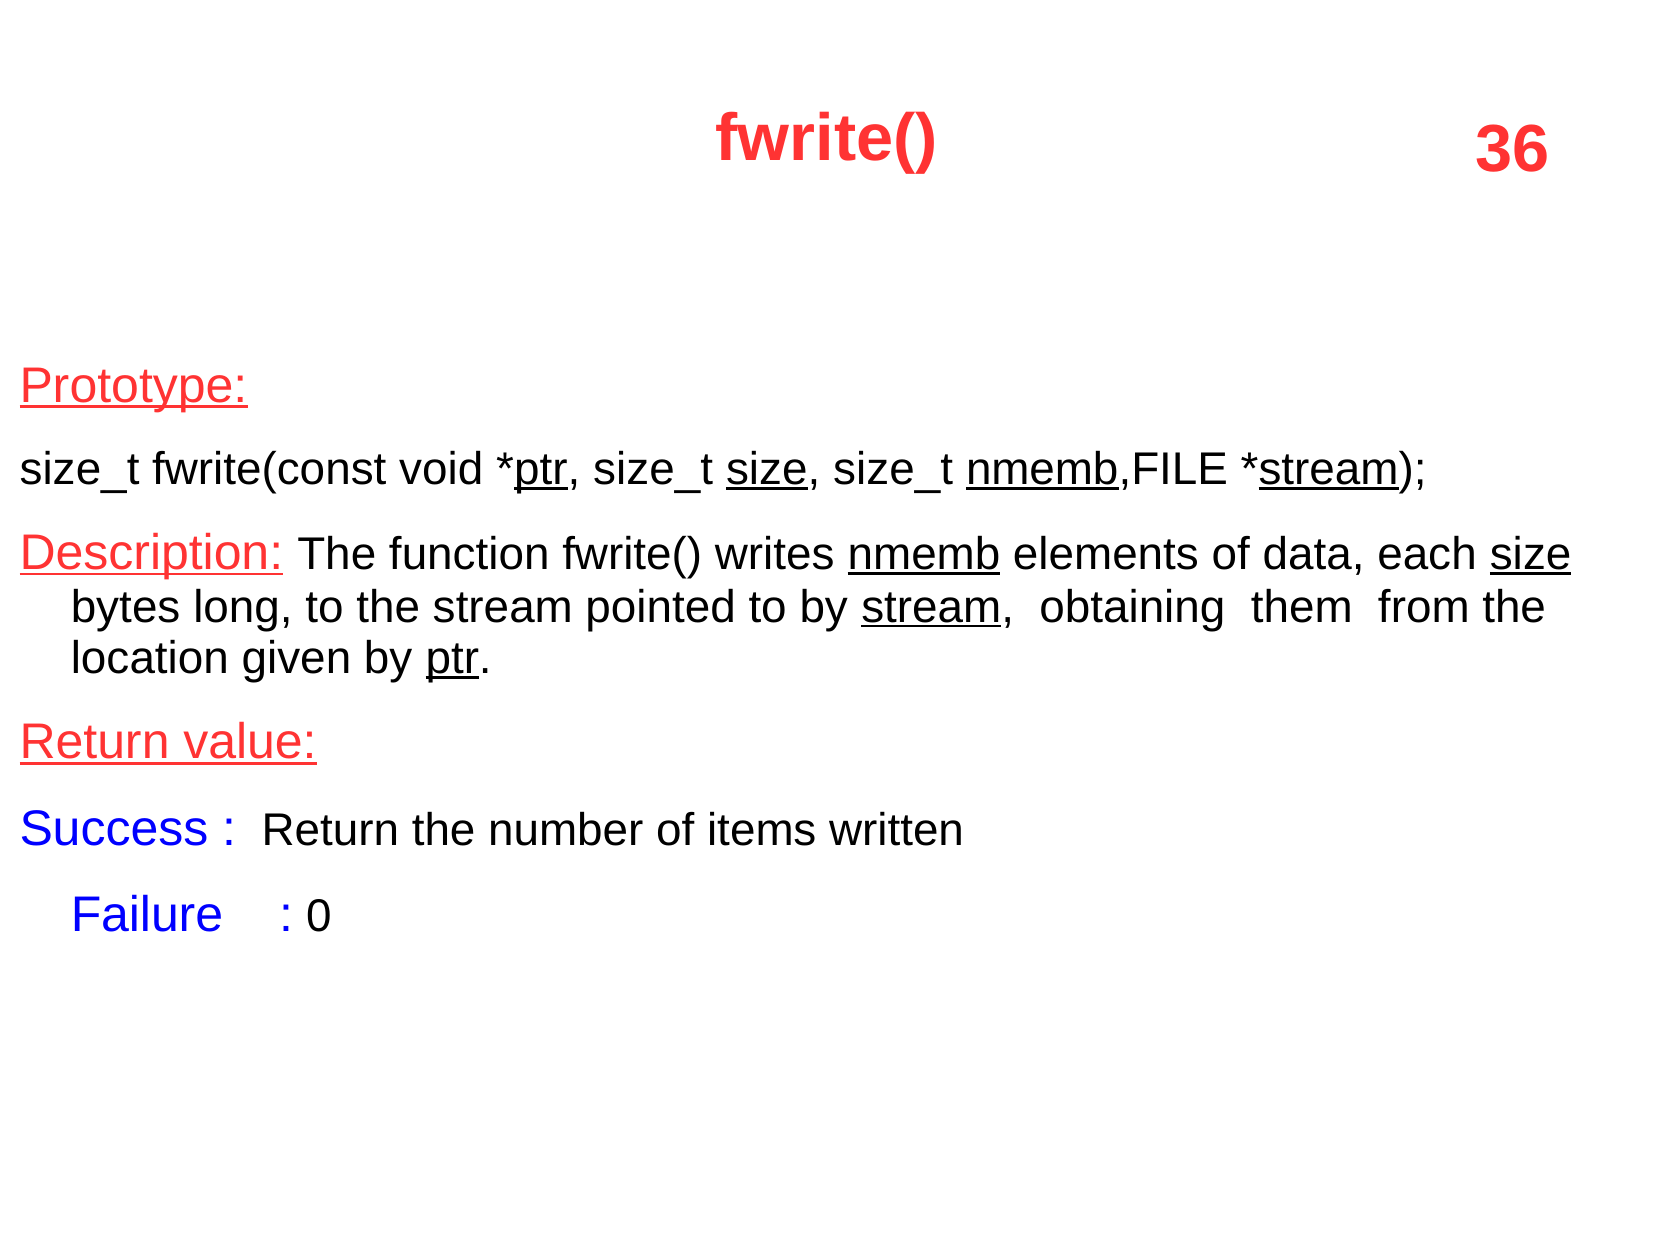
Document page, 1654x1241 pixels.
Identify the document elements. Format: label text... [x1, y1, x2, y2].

title fwrite() [0, 0, 1654, 270]
text_box 36 [1460, 103, 1565, 199]
list Prototype: size_t fwrite(const void *ptr, size_t size, size_t nmemb,FILE *stream); Description: The function fwrite() writes nmemb elements of data, each size bytes long, to the stream pointed to by stream, obtaining them from the location given by ptr. Return value: Success : Return the number of items written Failure : 0 [0, 270, 1654, 1241]
